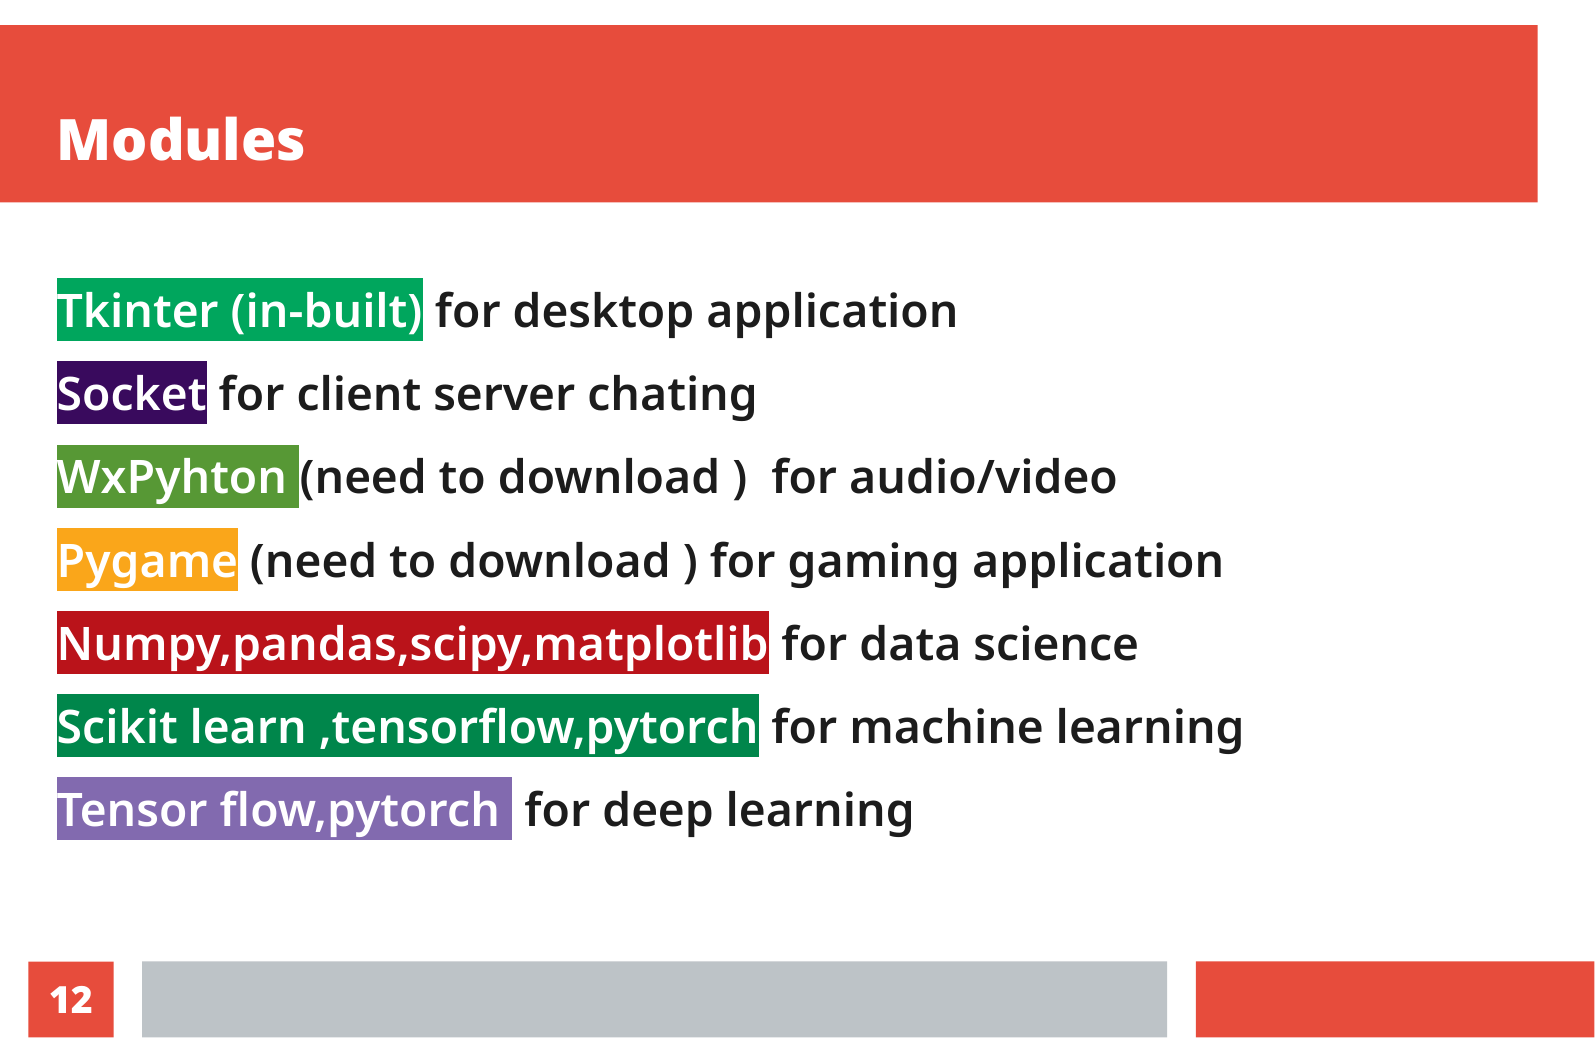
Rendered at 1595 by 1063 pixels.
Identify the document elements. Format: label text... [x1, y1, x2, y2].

list Tkinter (in-built) for desktop application Socket for client server chating WxPyhton (need to download ) for audio/video Pygame (need to download ) for gaming application Numpy,pandas,scipy,matplotlib for data science Scikit learn ,tensorflow,pytorch for machine learning Tensor flow,pytorch for deep learning [56, 278, 1509, 937]
title Modules [56, 50, 1538, 178]
